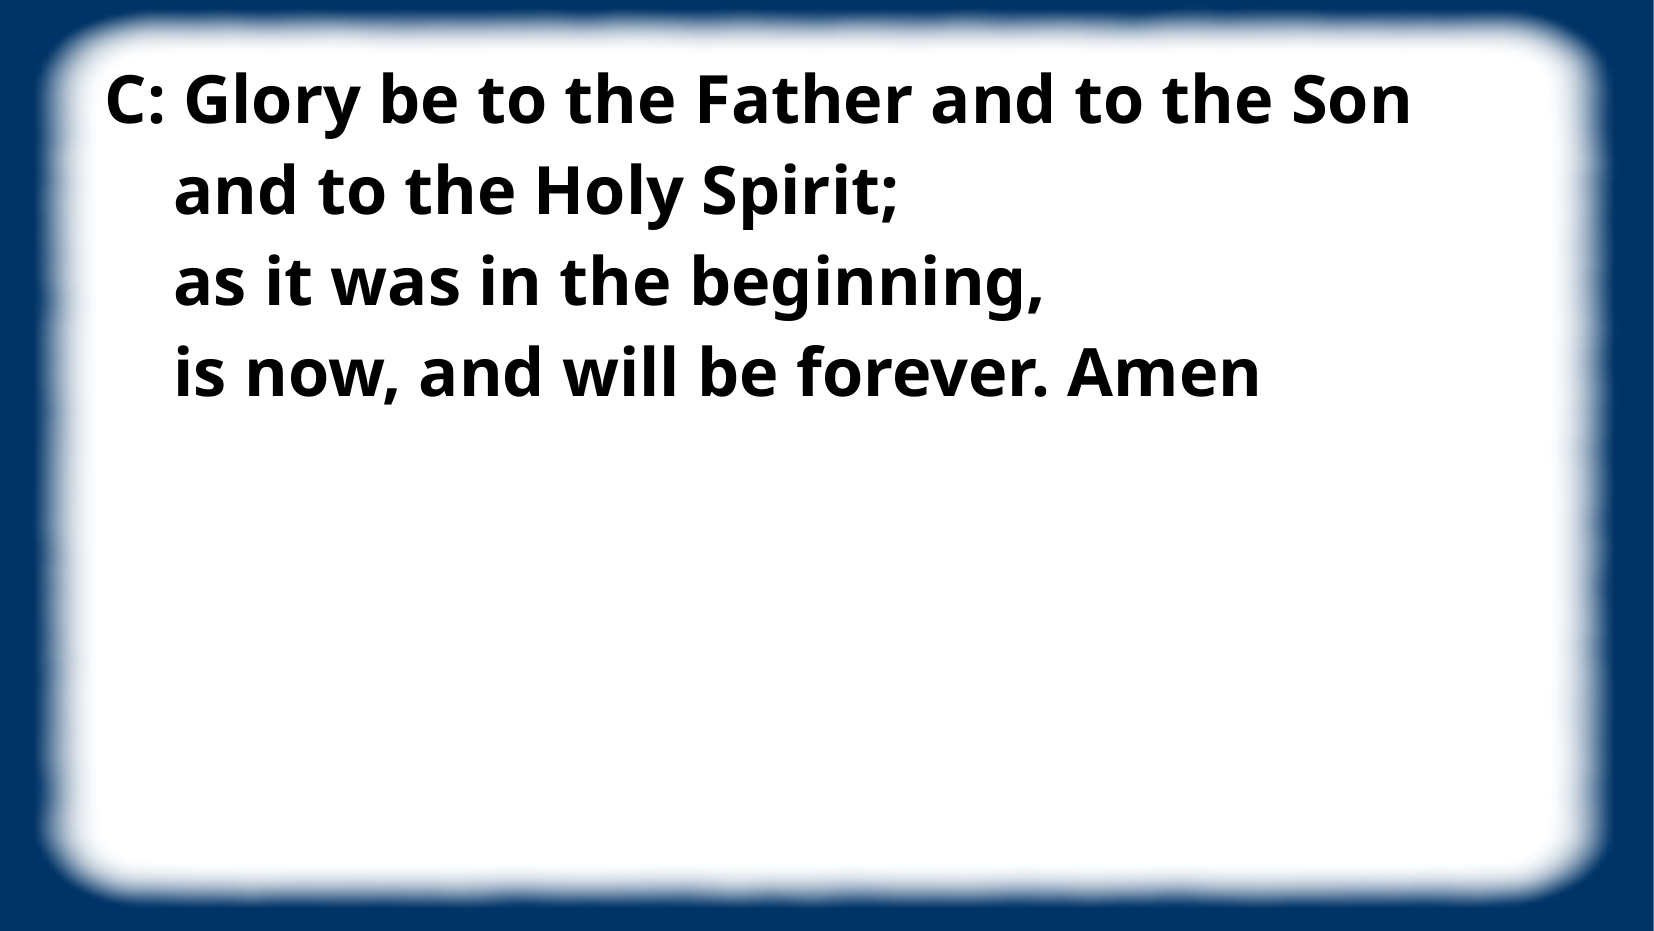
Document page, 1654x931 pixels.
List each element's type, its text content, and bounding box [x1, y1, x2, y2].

picture [0, 0, 1654, 931]
text_box C: Glory be to the Father and to the Son and to the Holy Spirit; as it was in the beginning, is now, and will be forever. Amen [90, 45, 1561, 415]
